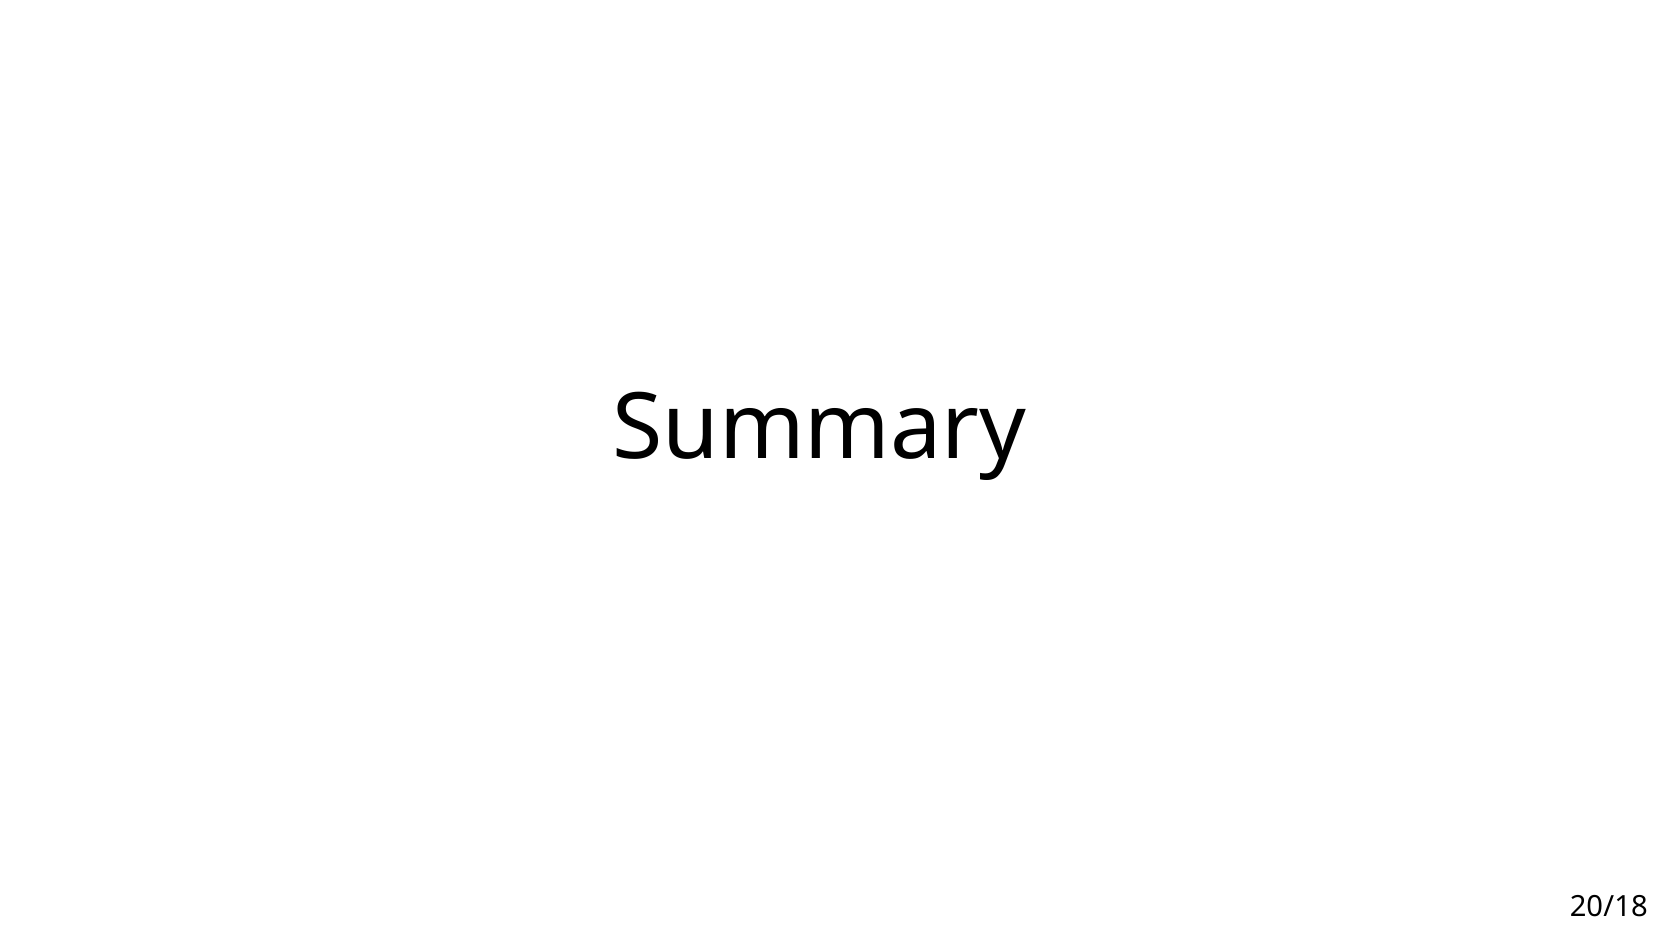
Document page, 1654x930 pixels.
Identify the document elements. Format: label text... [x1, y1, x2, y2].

title Summary [75, 344, 1564, 501]
